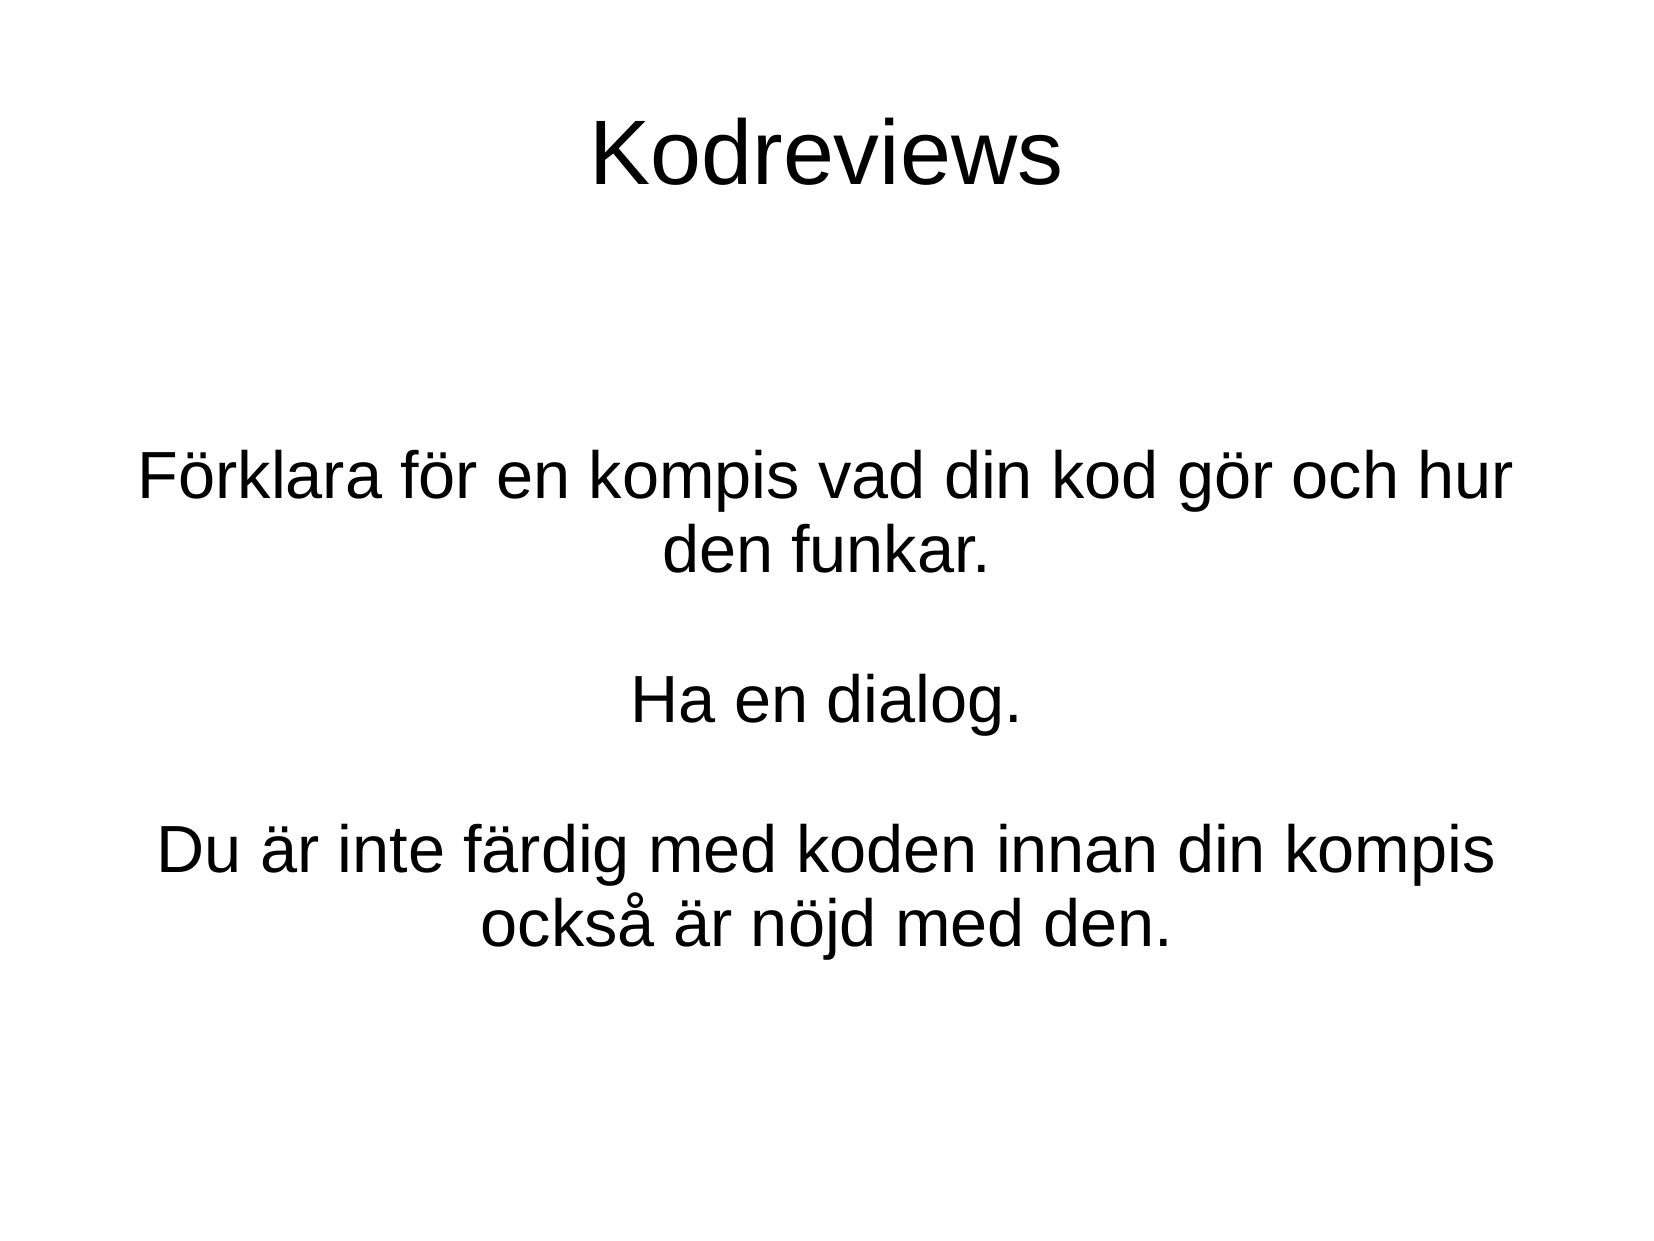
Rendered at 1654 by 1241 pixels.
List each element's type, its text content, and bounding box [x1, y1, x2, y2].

subtitle Förklara för en kompis vad din kod gör och hur den funkar. Ha en dialog. Du är inte färdig med koden innan din kompis också är nöjd med den. [82, 290, 1571, 1109]
title Kodreviews [82, 49, 1571, 257]
